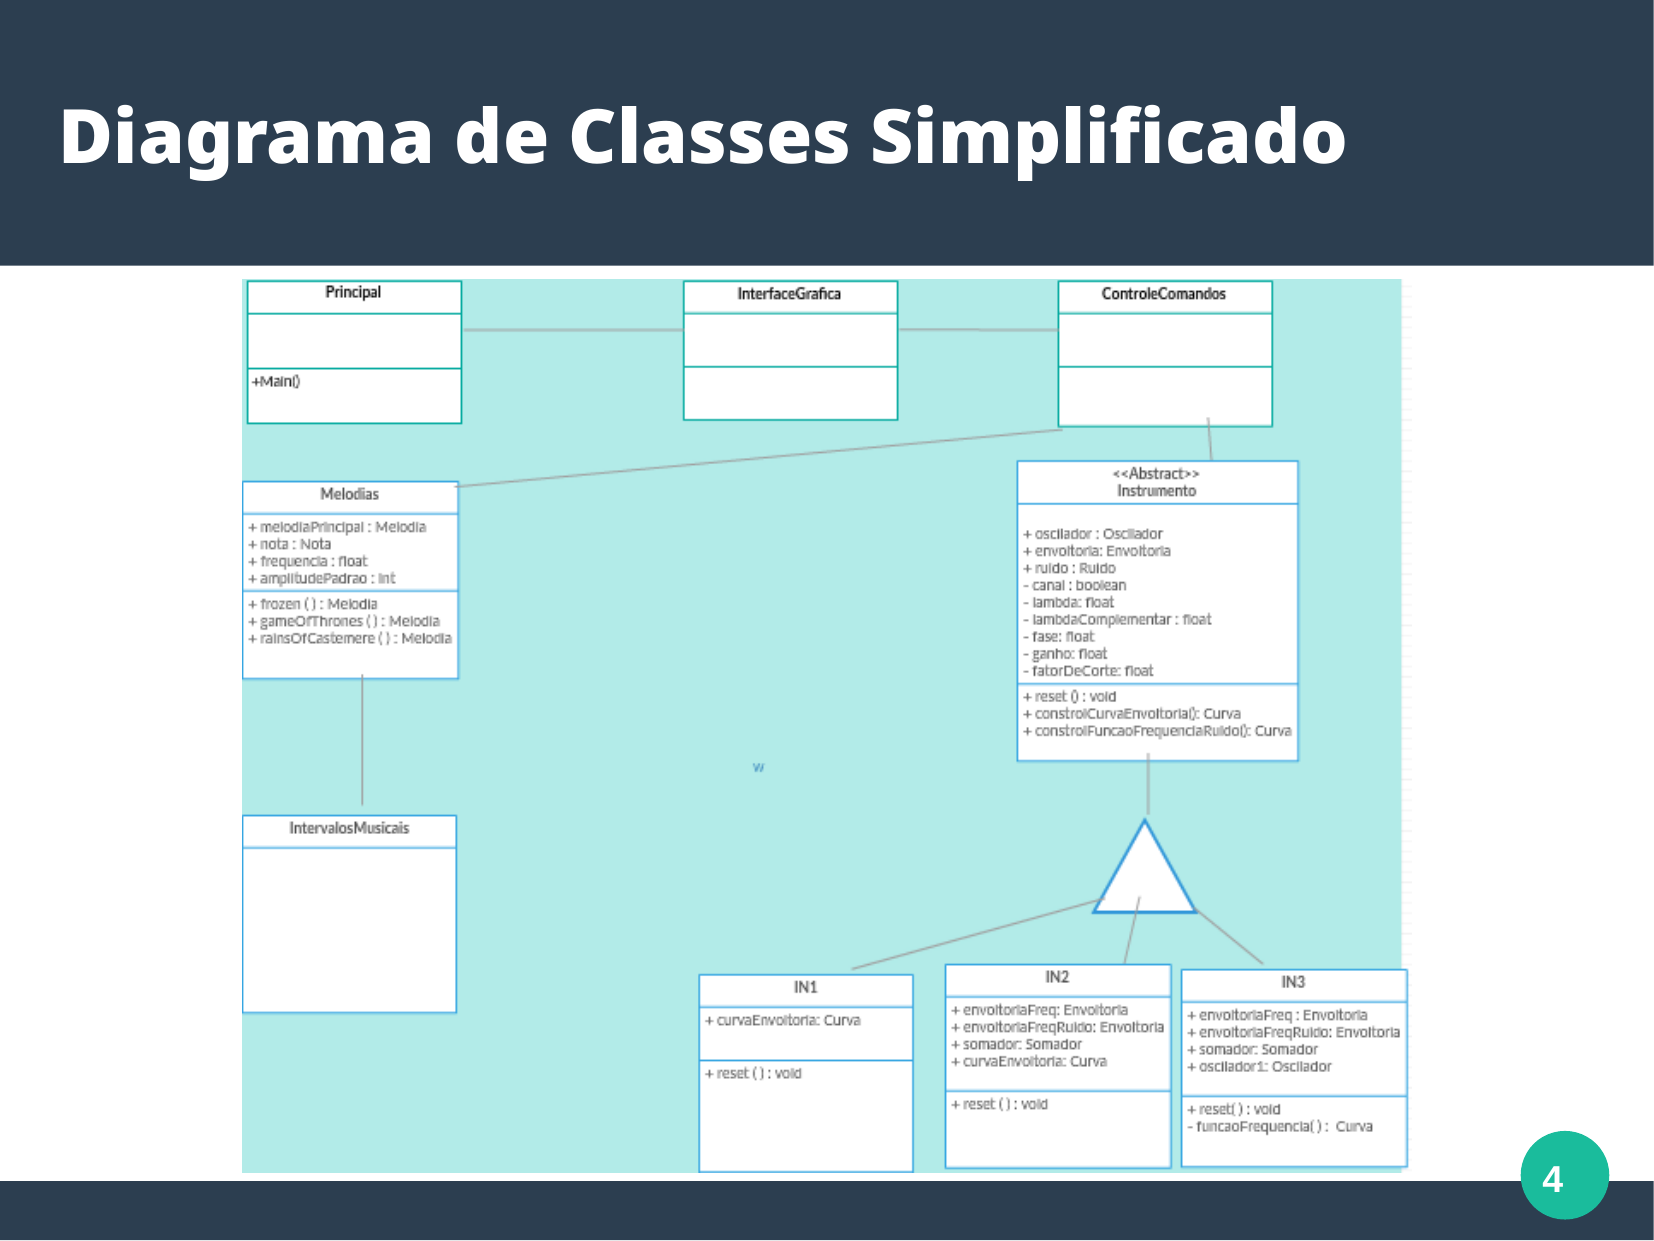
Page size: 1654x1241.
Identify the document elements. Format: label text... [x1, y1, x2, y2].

picture [242, 279, 1412, 1173]
title Diagrama de Classes Simplificado [59, 55, 1595, 213]
